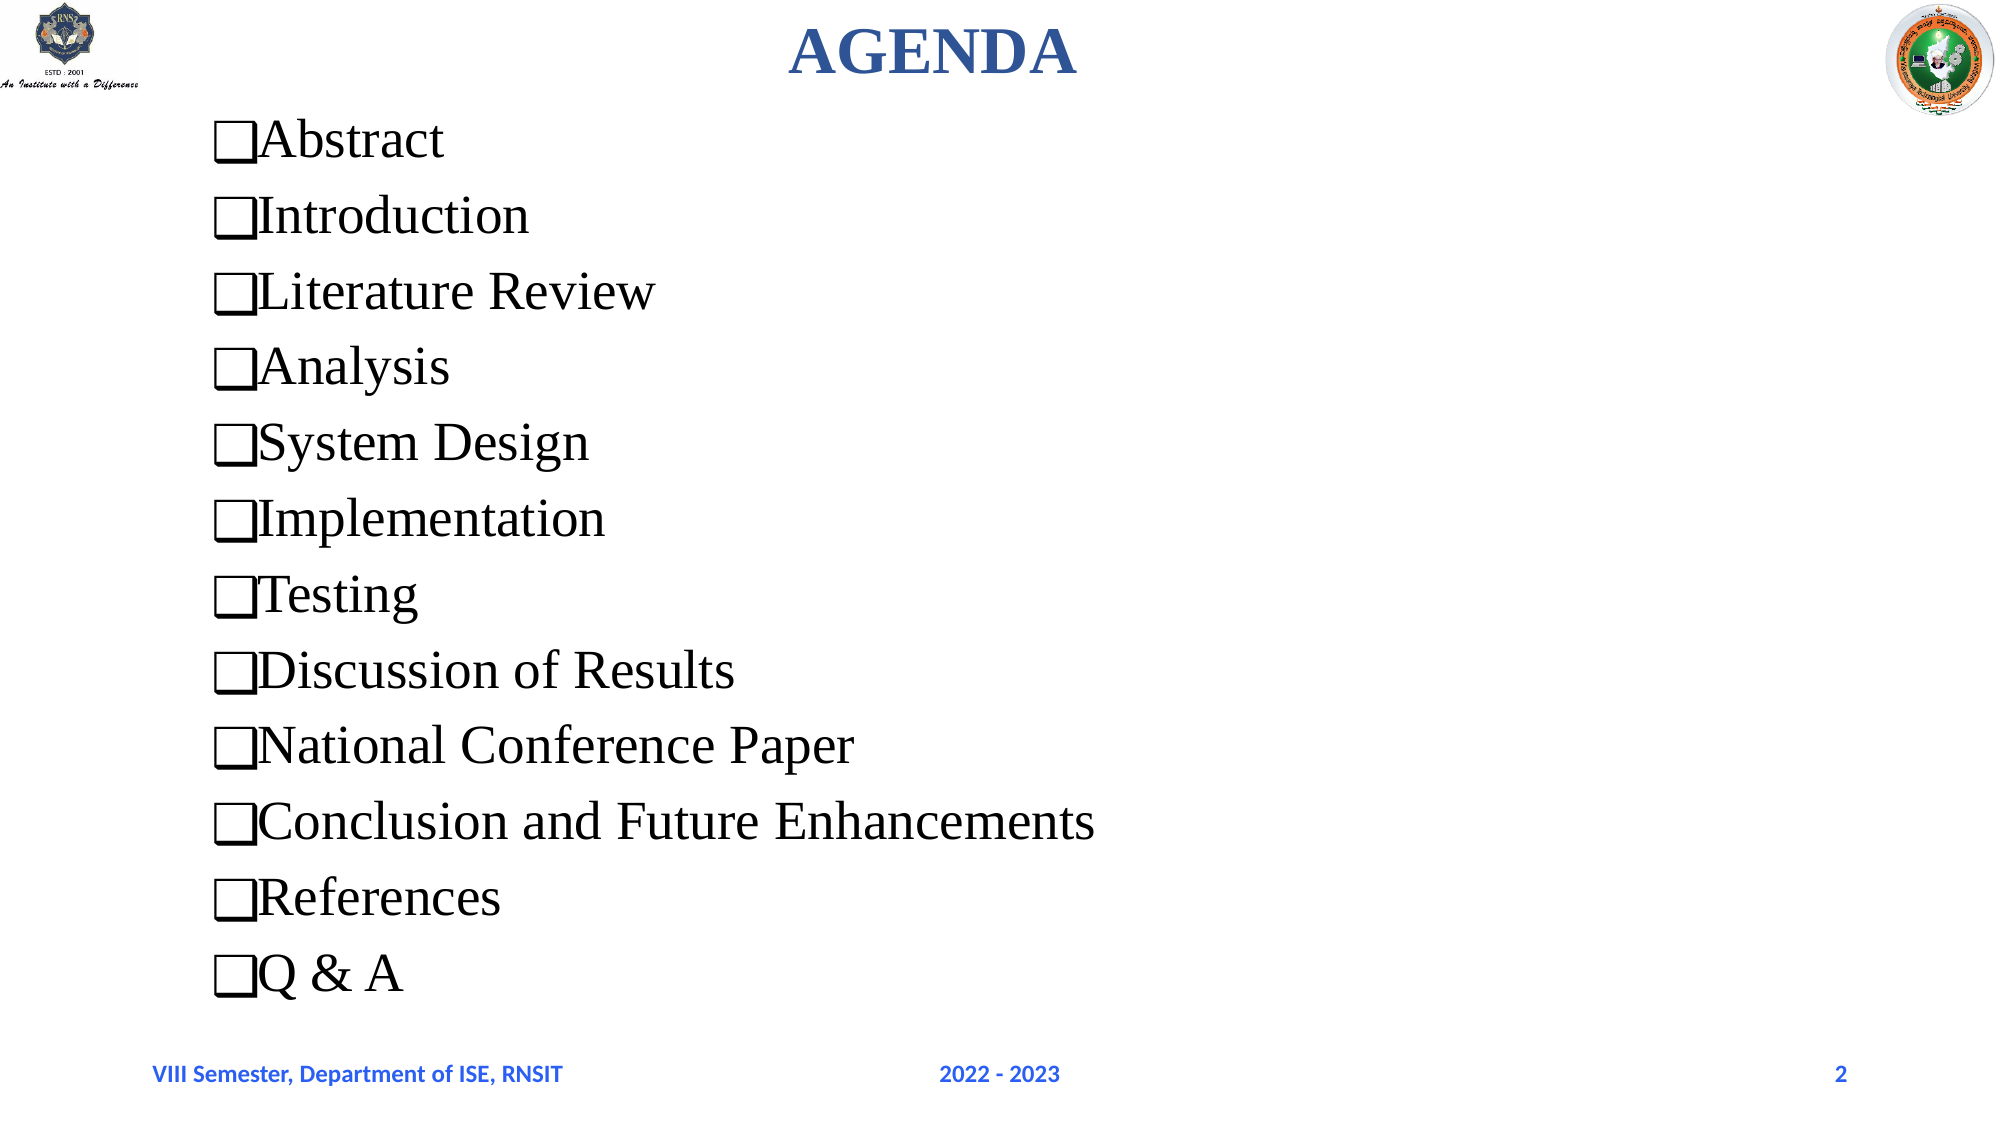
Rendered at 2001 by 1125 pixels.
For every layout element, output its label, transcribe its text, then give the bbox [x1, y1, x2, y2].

picture [1882, 2, 1997, 117]
footer 2022 - 2023 [662, 1042, 1338, 1103]
title AGENDA [320, 8, 1546, 102]
slide_number VIII Semester, Department of ISE, RNSIT [137, 1042, 662, 1103]
list Abstract Introduction Literature Review Analysis System Design Implementation Testing Discussion of Results National Conference Paper Conclusion and Future Enhancements References Q & A [196, 102, 1756, 1012]
slide_number <number> [1412, 1042, 1863, 1103]
picture [0, 0, 138, 90]
